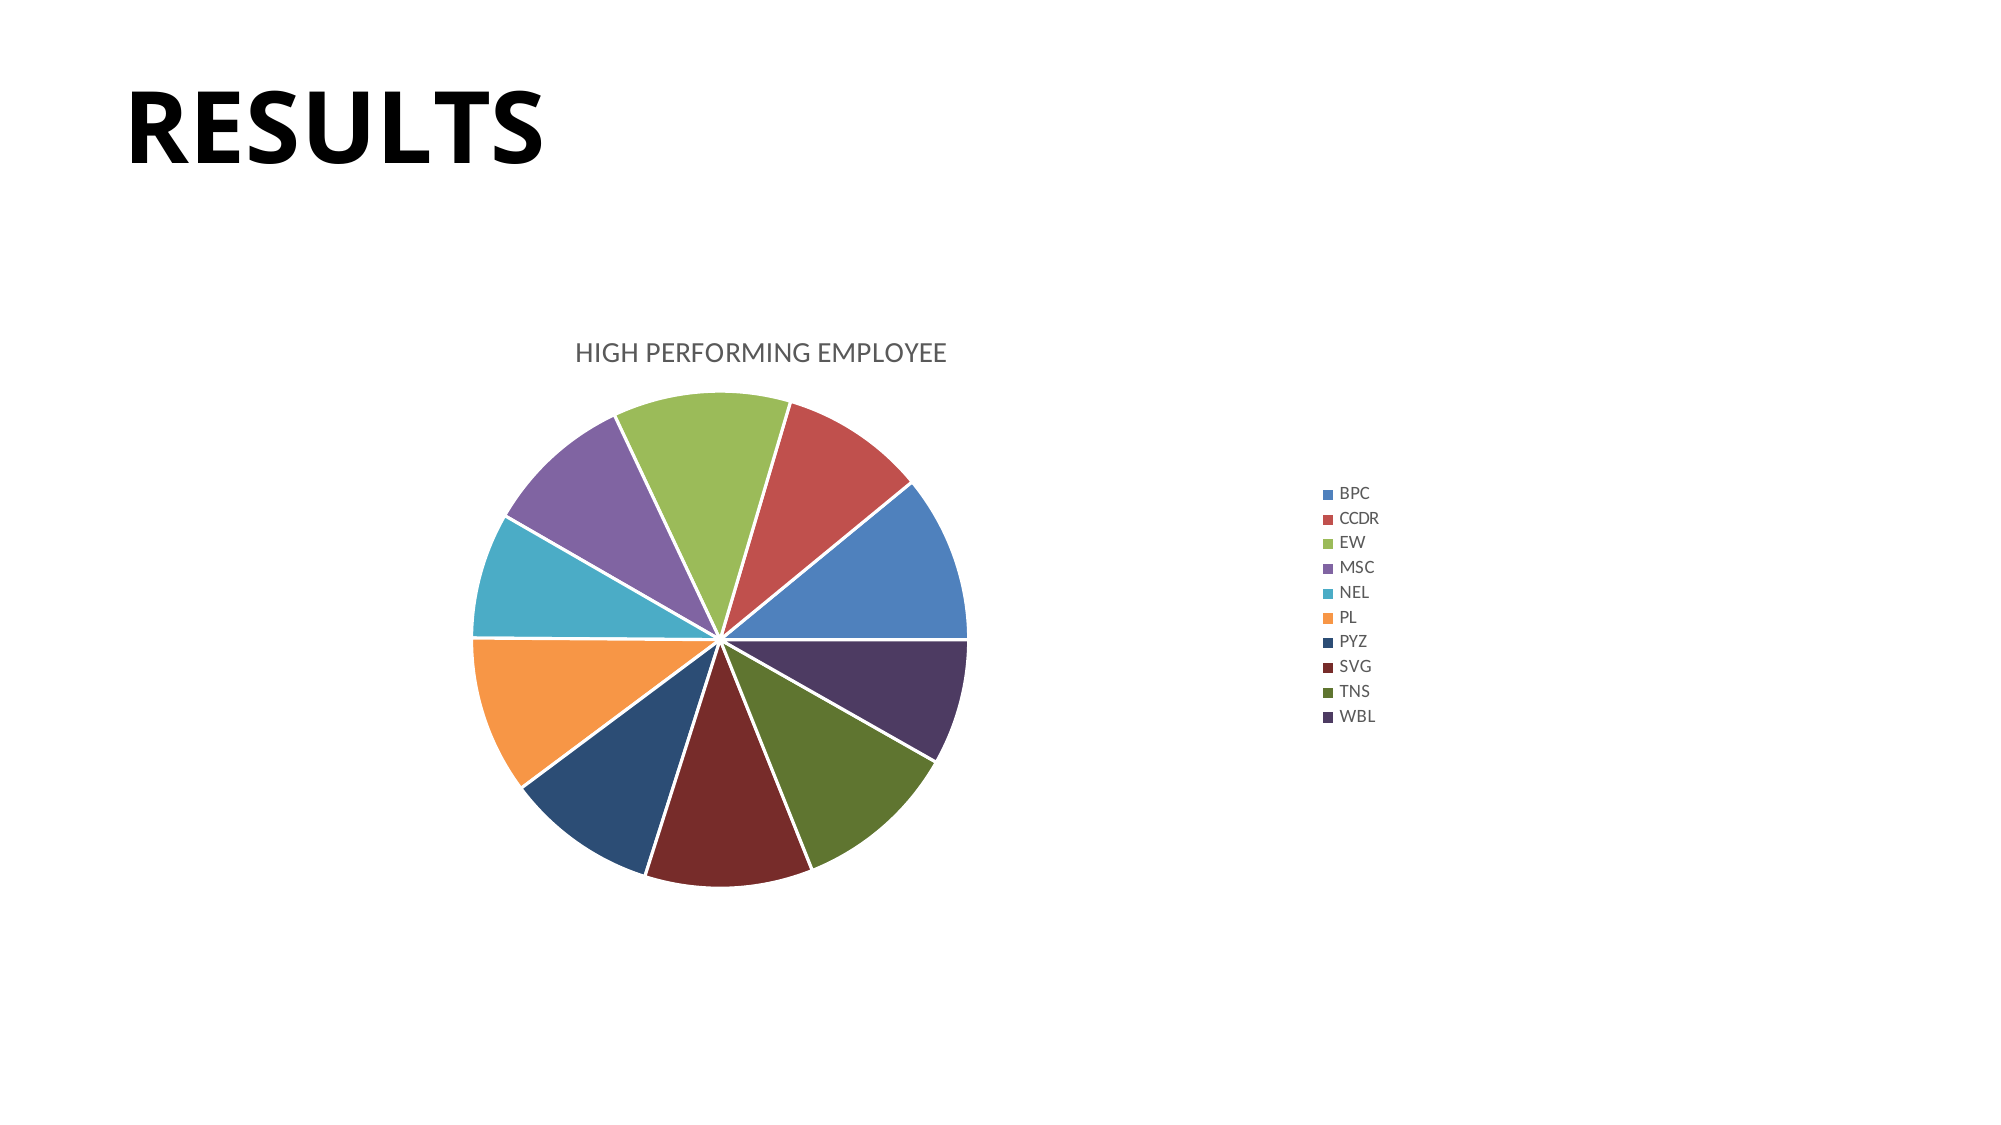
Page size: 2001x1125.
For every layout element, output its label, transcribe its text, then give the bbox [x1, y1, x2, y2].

chart [123, 312, 1399, 901]
title RESULTS [123, 63, 651, 188]
